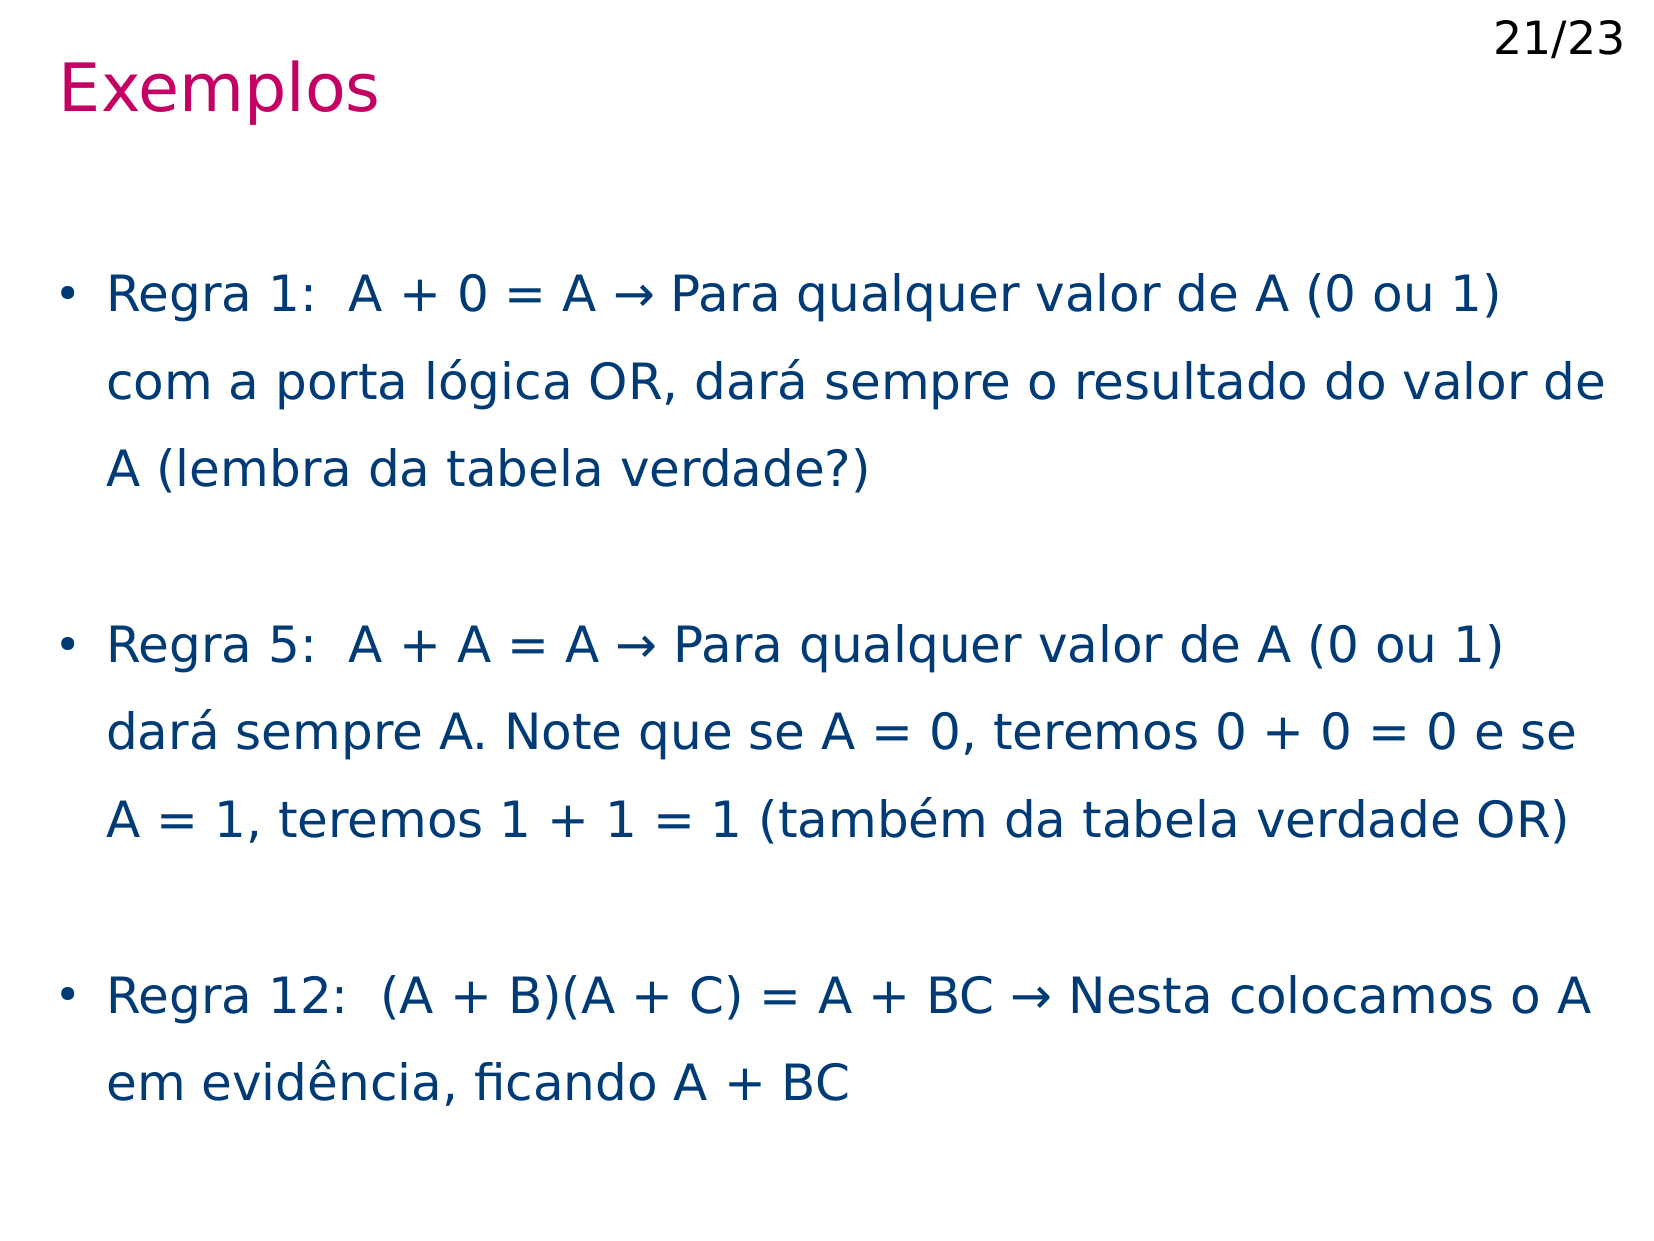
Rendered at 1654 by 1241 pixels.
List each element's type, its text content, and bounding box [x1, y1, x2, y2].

title Exemplos [59, 29, 1625, 148]
list Regra 1: A + 0 = A → Para qualquer valor de A (0 ou 1) com a porta lógica OR, dará sempre o resultado do valor de A (lembra da tabela verdade?) Regra 5: A + A = A → Para qualquer valor de A (0 ou 1) dará sempre A. Note que se A = 0, teremos 0 + 0 = 0 e se A = 1, teremos 1 + 1 = 1 (também da tabela verdade OR) Regra 12: (A + B)(A + C) = A + BC → Nesta colocamos o A em evidência, ficando A + BC [59, 236, 1625, 1211]
